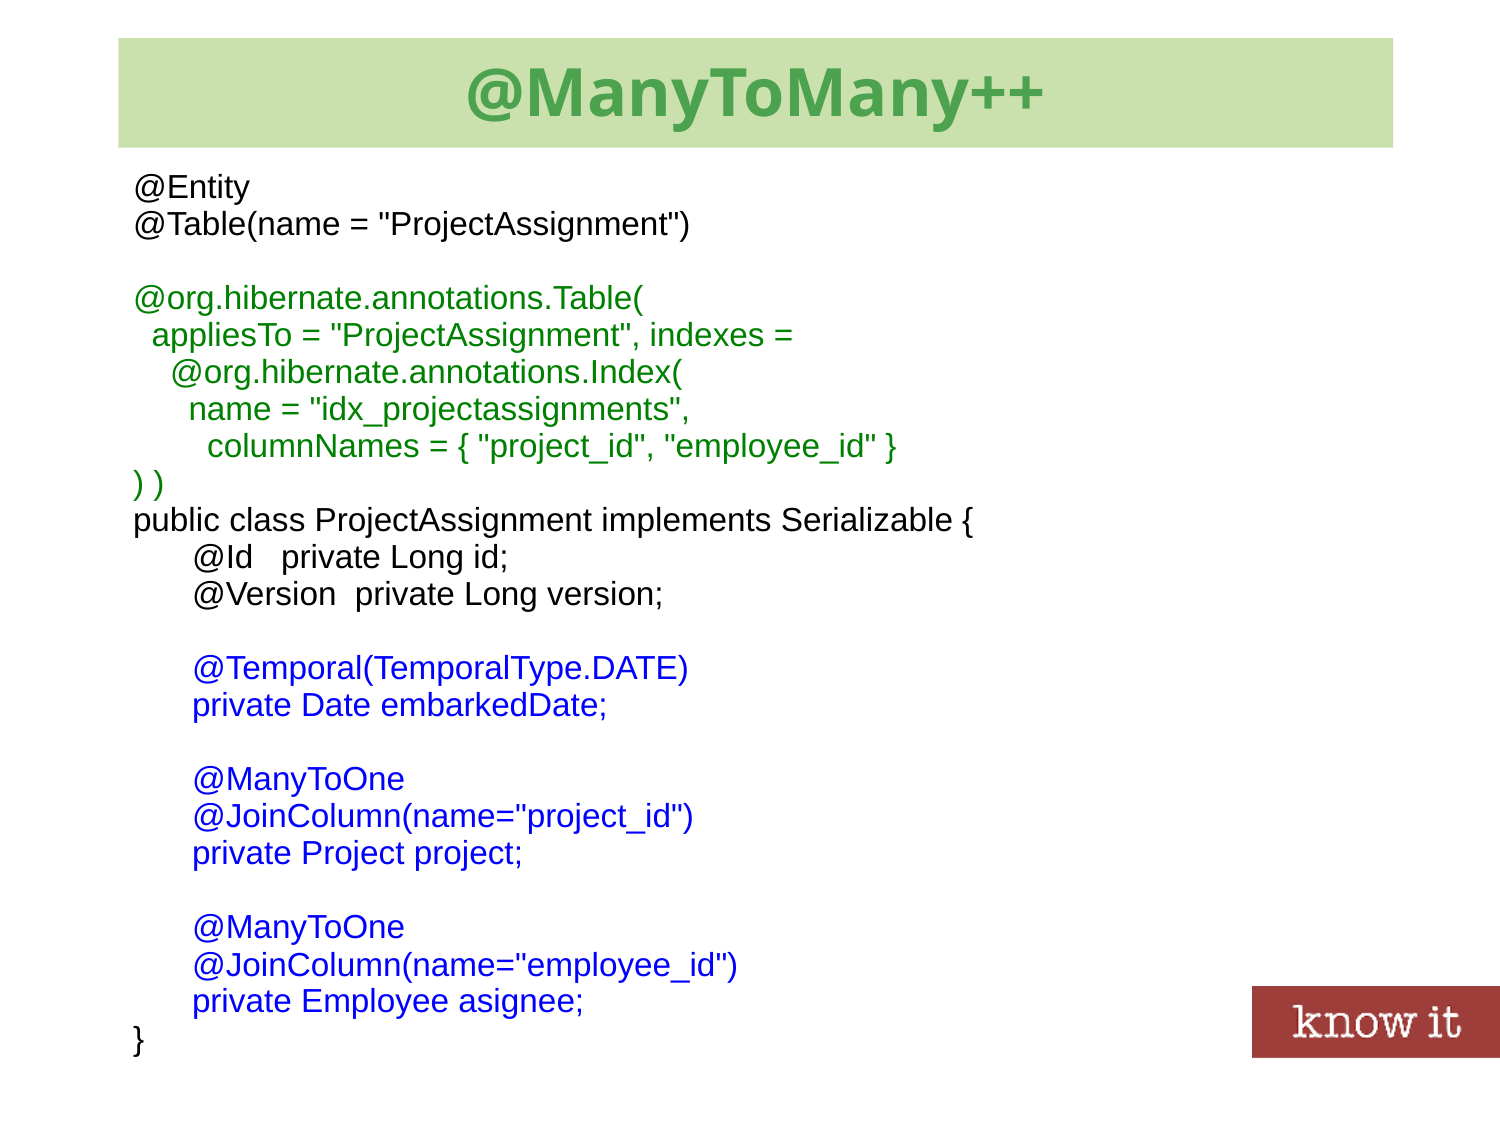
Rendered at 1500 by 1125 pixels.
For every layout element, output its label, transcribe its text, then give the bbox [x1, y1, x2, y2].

text_box @ManyToMany++ [118, 38, 1394, 148]
picture [1252, 986, 1500, 1058]
text_box @Entity @Table(name = "ProjectAssignment") @org.hibernate.annotations.Table( appliesTo = "ProjectAssignment", indexes = @org.hibernate.annotations.Index( name = "idx_projectassignments", columnNames = { "project_id", "employee_id" } ) ) public class ProjectAssignment implements Serializable { @Id private Long id; @Version private Long version; @Temporal(TemporalType.DATE) private Date embarkedDate; @ManyToOne @JoinColumn(name="project_id") private Project project; @ManyToOne @JoinColumn(name="employee_id") private Employee asignee; } [118, 160, 1246, 1071]
